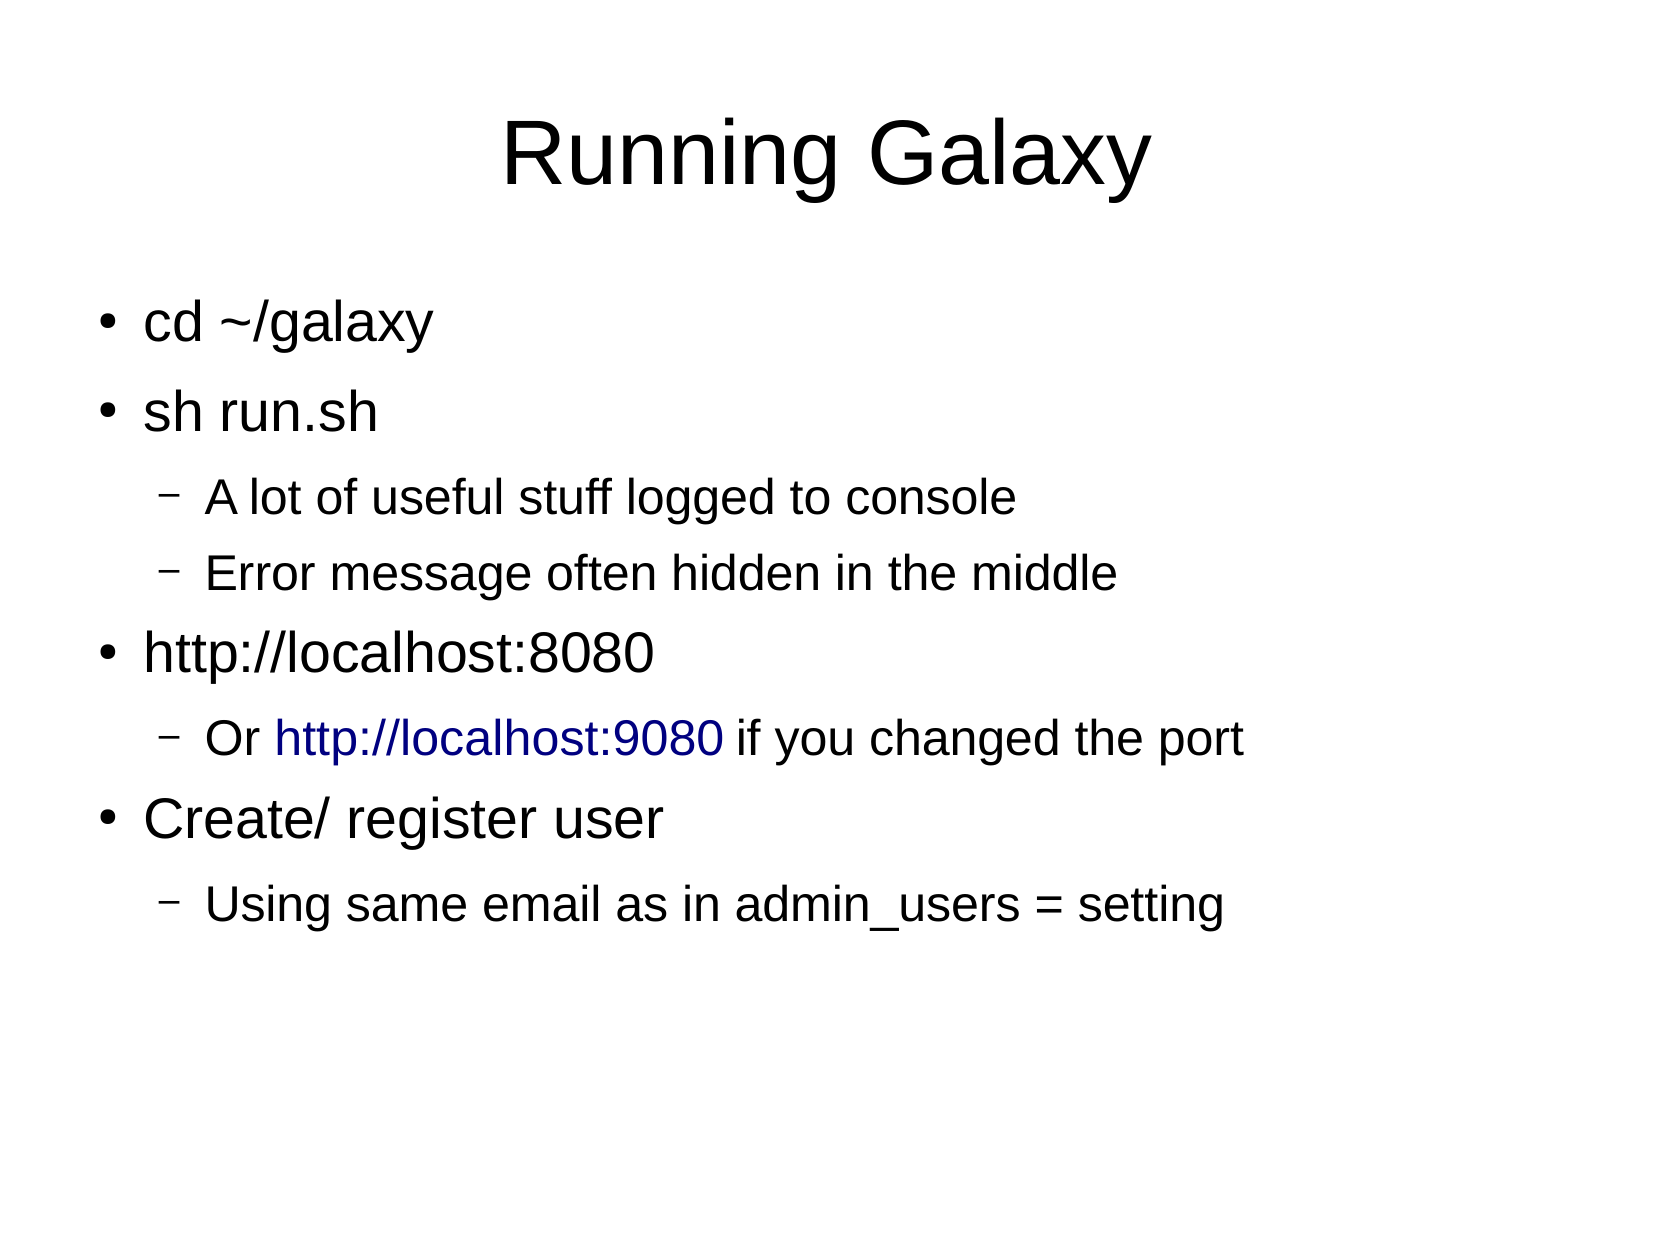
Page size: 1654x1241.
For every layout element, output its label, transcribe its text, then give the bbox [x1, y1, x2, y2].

list cd ~/galaxy sh run.sh A lot of useful stuff logged to console Error message often hidden in the middle http://localhost:8080 Or http://localhost:9080 if you changed the port Create/ register user Using same email as in admin_users = setting [82, 290, 1571, 1010]
title Running Galaxy [82, 49, 1571, 257]
